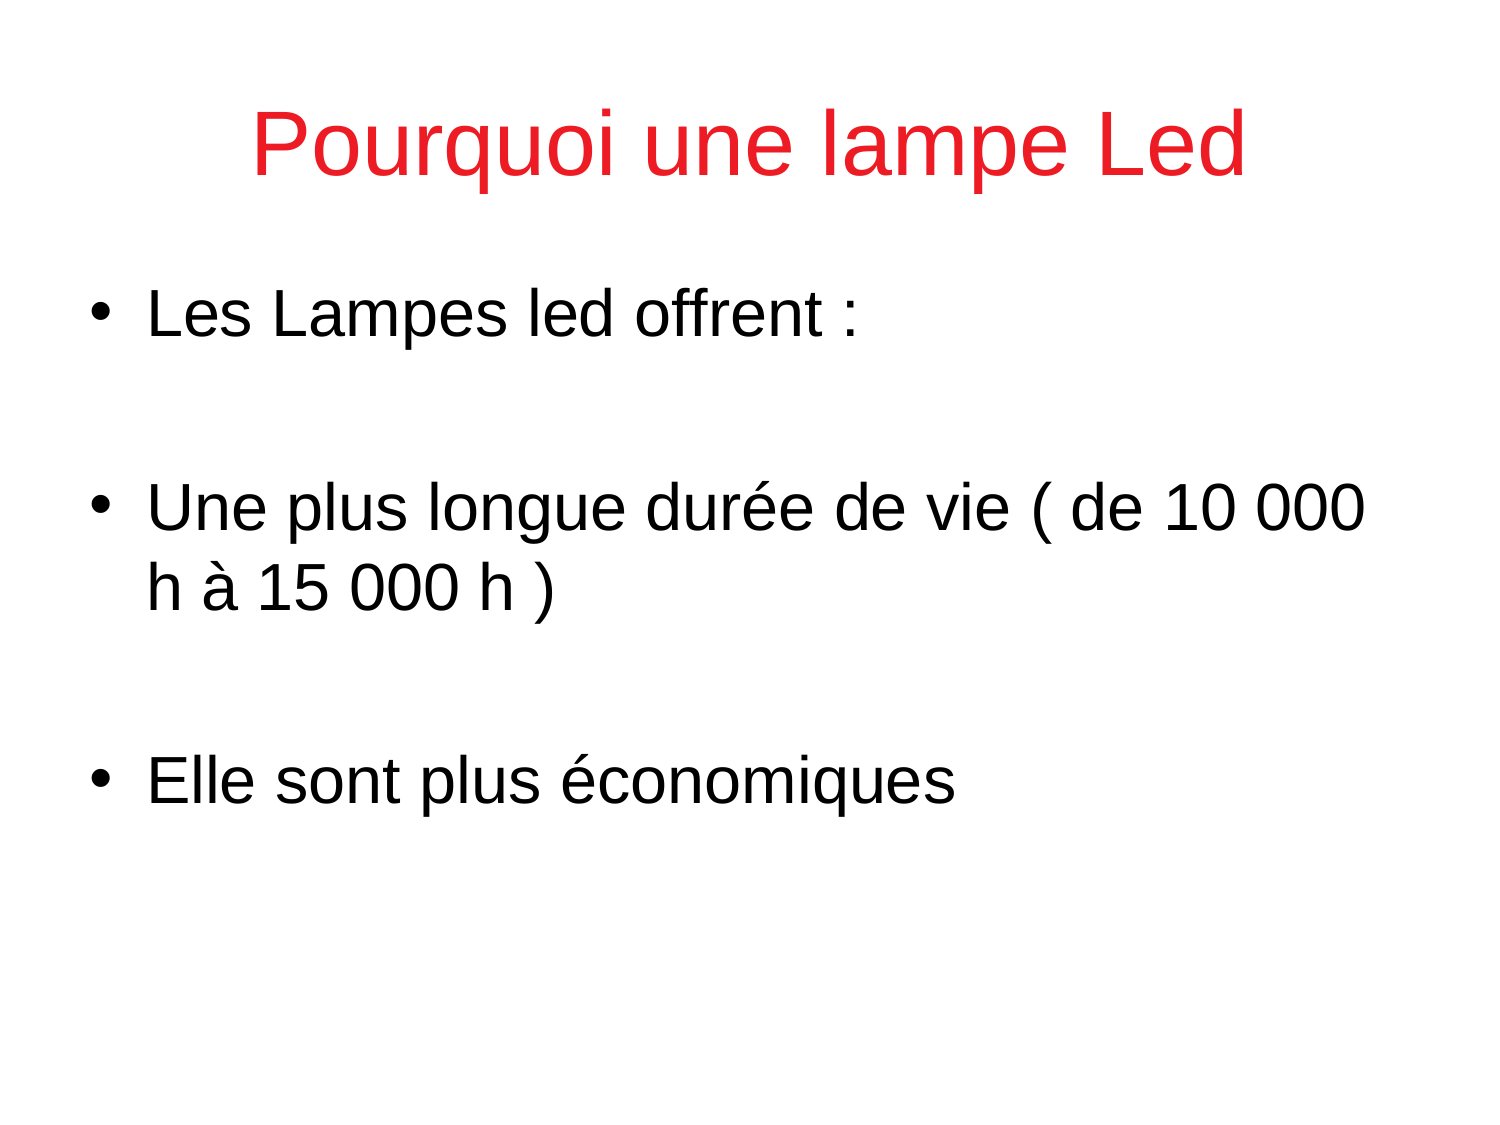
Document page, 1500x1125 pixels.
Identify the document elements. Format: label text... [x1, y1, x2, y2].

list Les Lampes led offrent : Une plus longue durée de vie ( de 10 000 h à 15 000 h ) Elle sont plus économiques [75, 262, 1426, 1005]
title Pourquoi une lampe Led [75, 45, 1426, 233]
